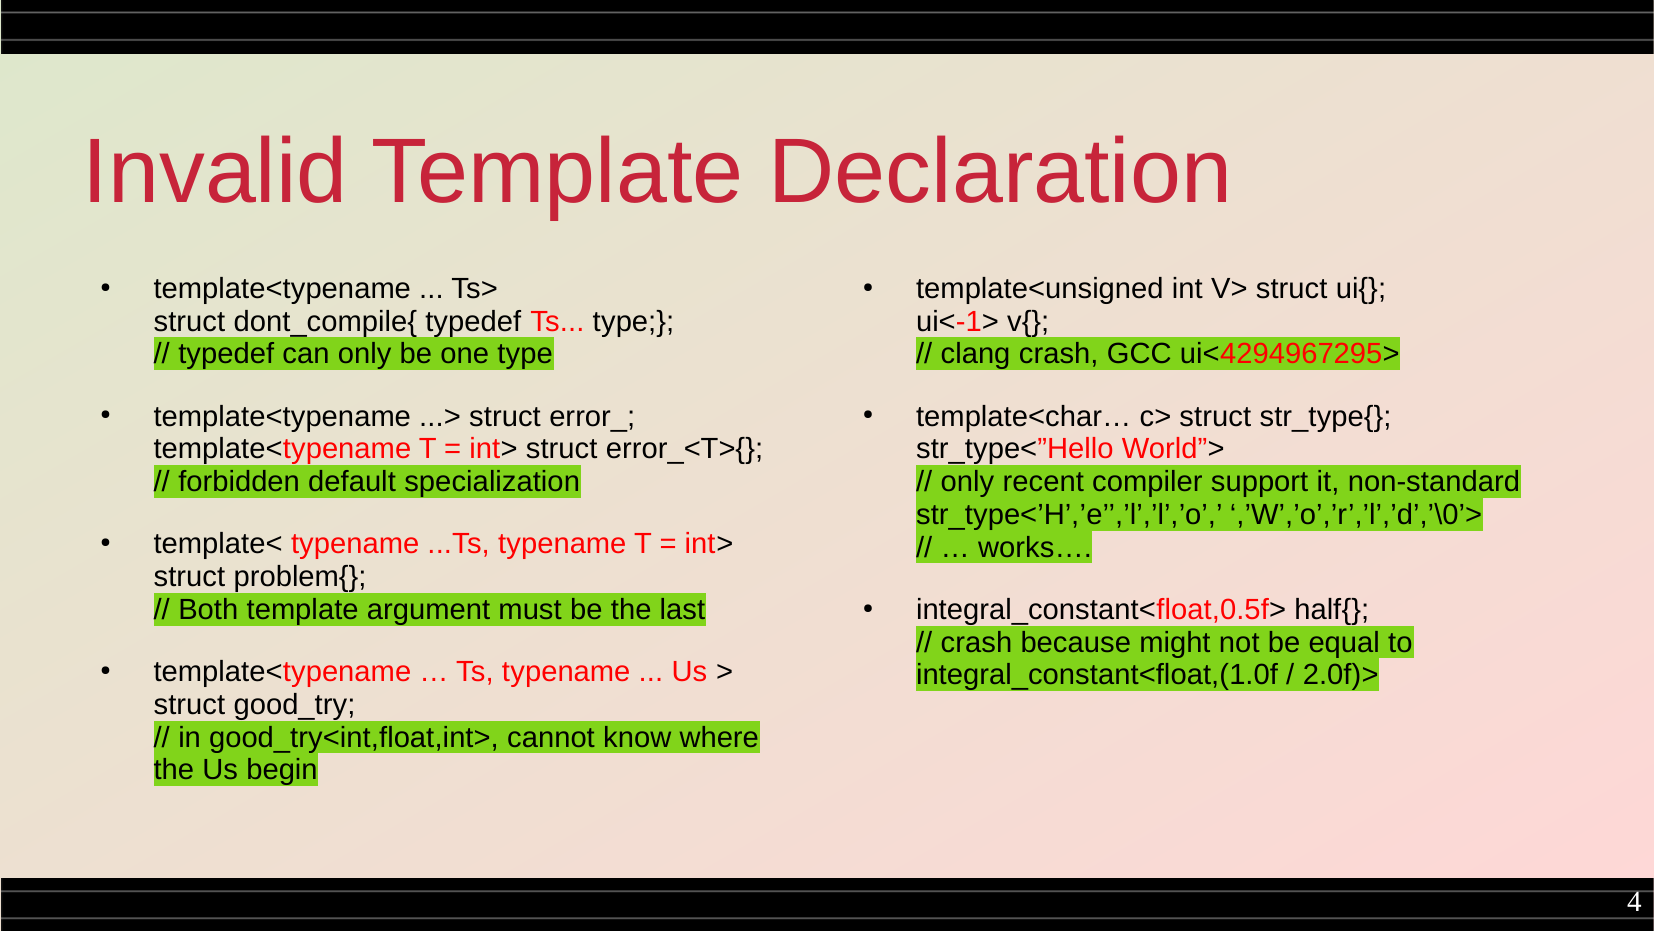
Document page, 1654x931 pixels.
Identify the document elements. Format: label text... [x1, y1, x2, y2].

picture [1, 0, 1654, 54]
list template<typename ... Ts> struct dont_compile{ typedef Ts... type;}; // typedef can only be one type template<typename ...> struct error_; template<typename T = int> struct error_<T>{}; // forbidden default specialization template< typename ...Ts, typename T = int> struct problem{}; // Both template argument must be the last template<typename … Ts, typename ... Us > struct good_try; // in good_try<int,float,int>, cannot know where the Us begin [82, 271, 809, 871]
list template<unsigned int V> struct ui{}; ui<-1> v{}; // clang crash, GCC ui<4294967295> template<char… c> struct str_type{}; str_type<”Hello World”> // only recent compiler support it, non-standard str_type<’H’,’e’’,’l’,’l’,’o’,’ ‘,’W’,’o’,’r’,’l’,’d’,’\0’> // … works…. integral_constant<float,0.5f> half{}; // crash because might not be equal to integral_constant<float,(1.0f / 2.0f)> [845, 271, 1572, 758]
picture [1, 878, 1654, 931]
title Invalid Template Declaration [82, 92, 1571, 249]
